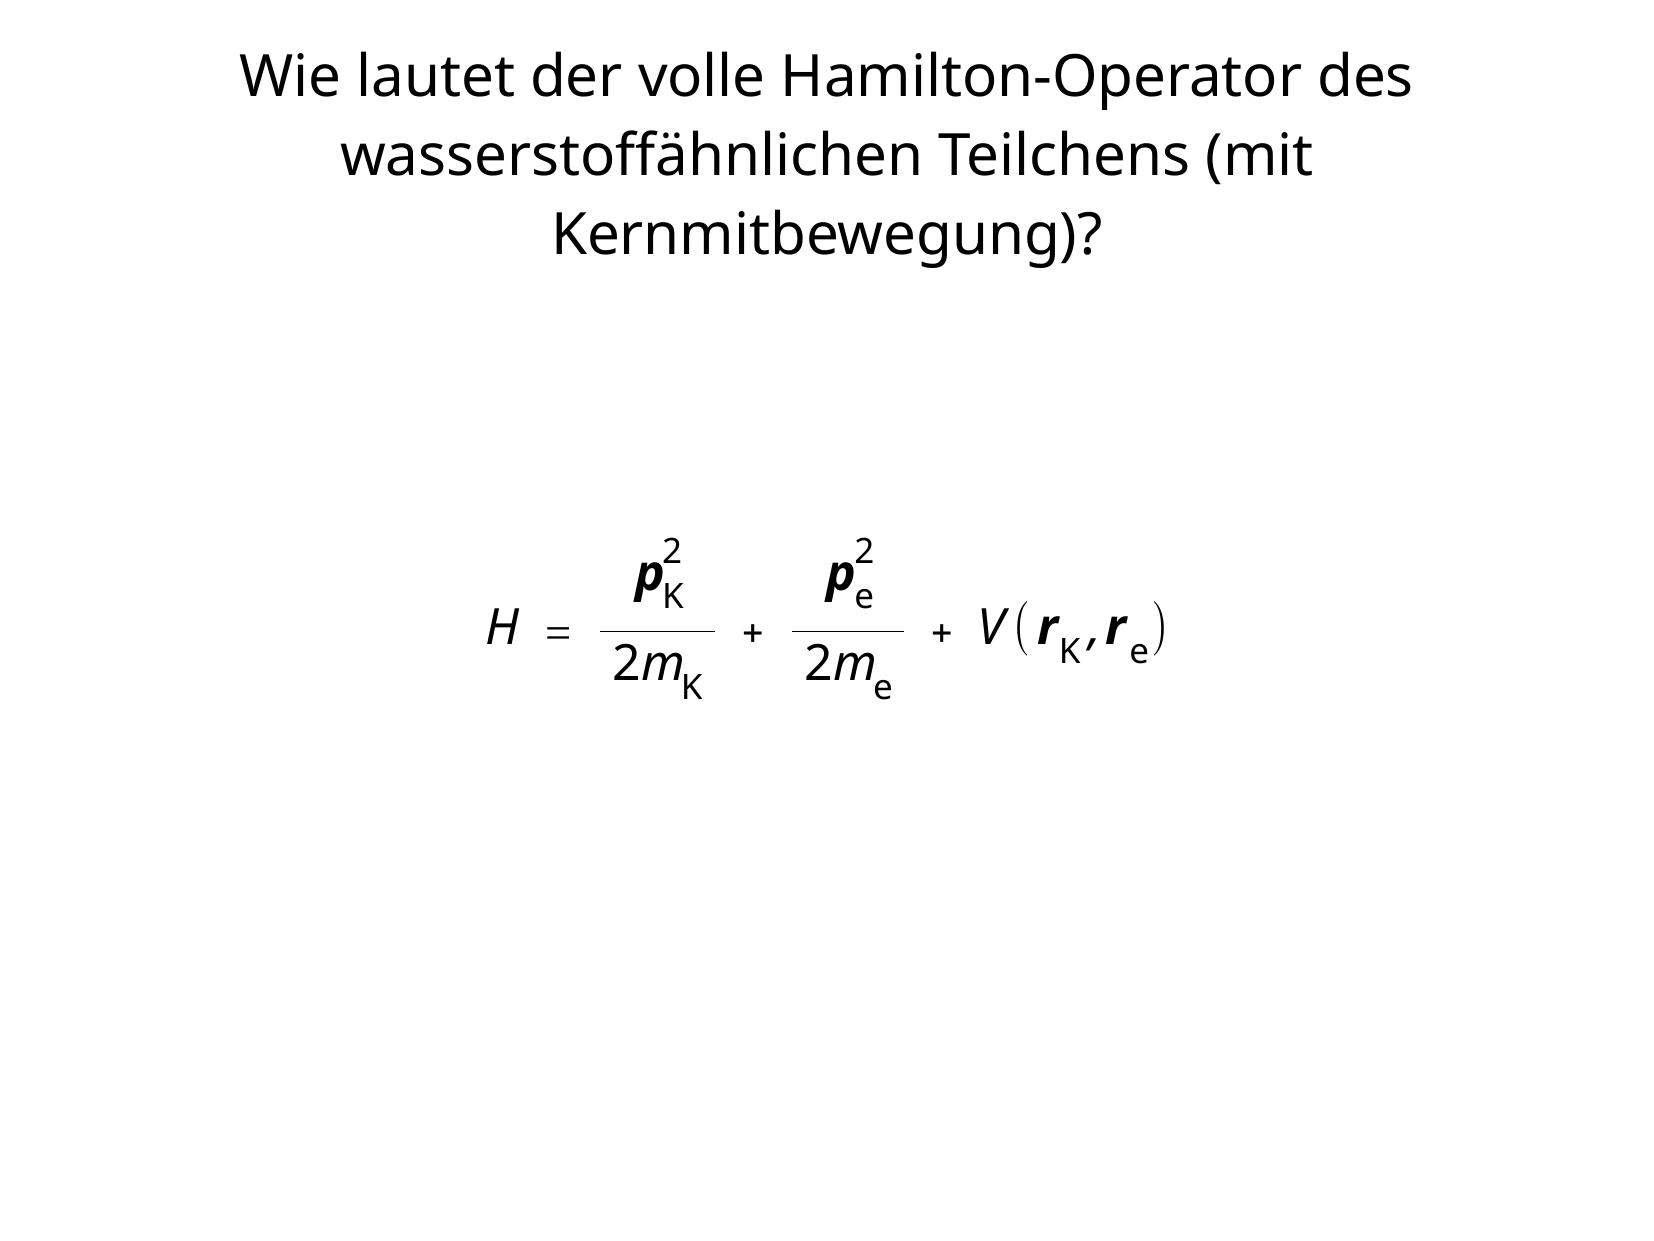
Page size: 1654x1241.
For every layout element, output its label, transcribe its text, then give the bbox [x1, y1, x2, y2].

title Wie lautet der volle Hamilton-Operator des wasserstoffähnlichen Teilchens (mit Kernmitbewegung)? [82, 49, 1571, 257]
chart [479, 530, 1175, 710]
